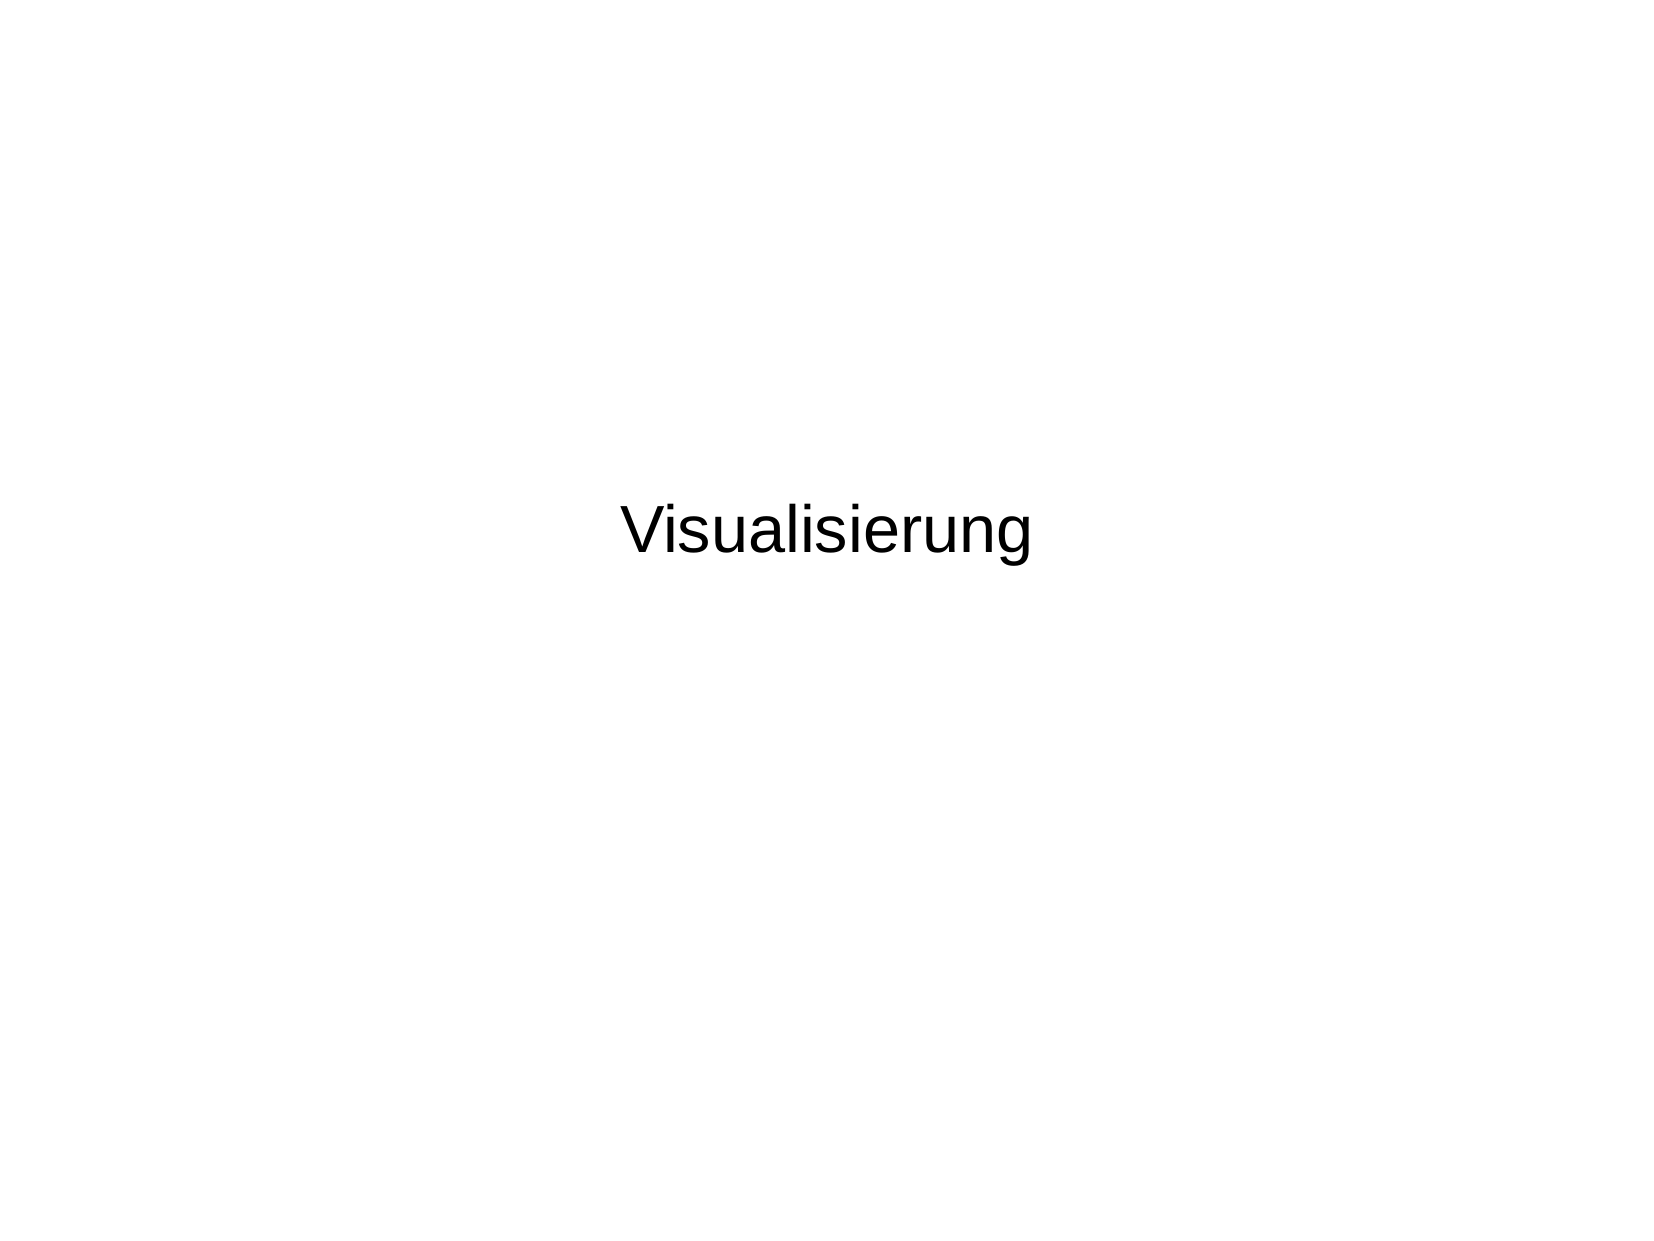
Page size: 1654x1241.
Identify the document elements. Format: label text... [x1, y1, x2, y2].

subtitle Visualisierung [82, 49, 1571, 1010]
